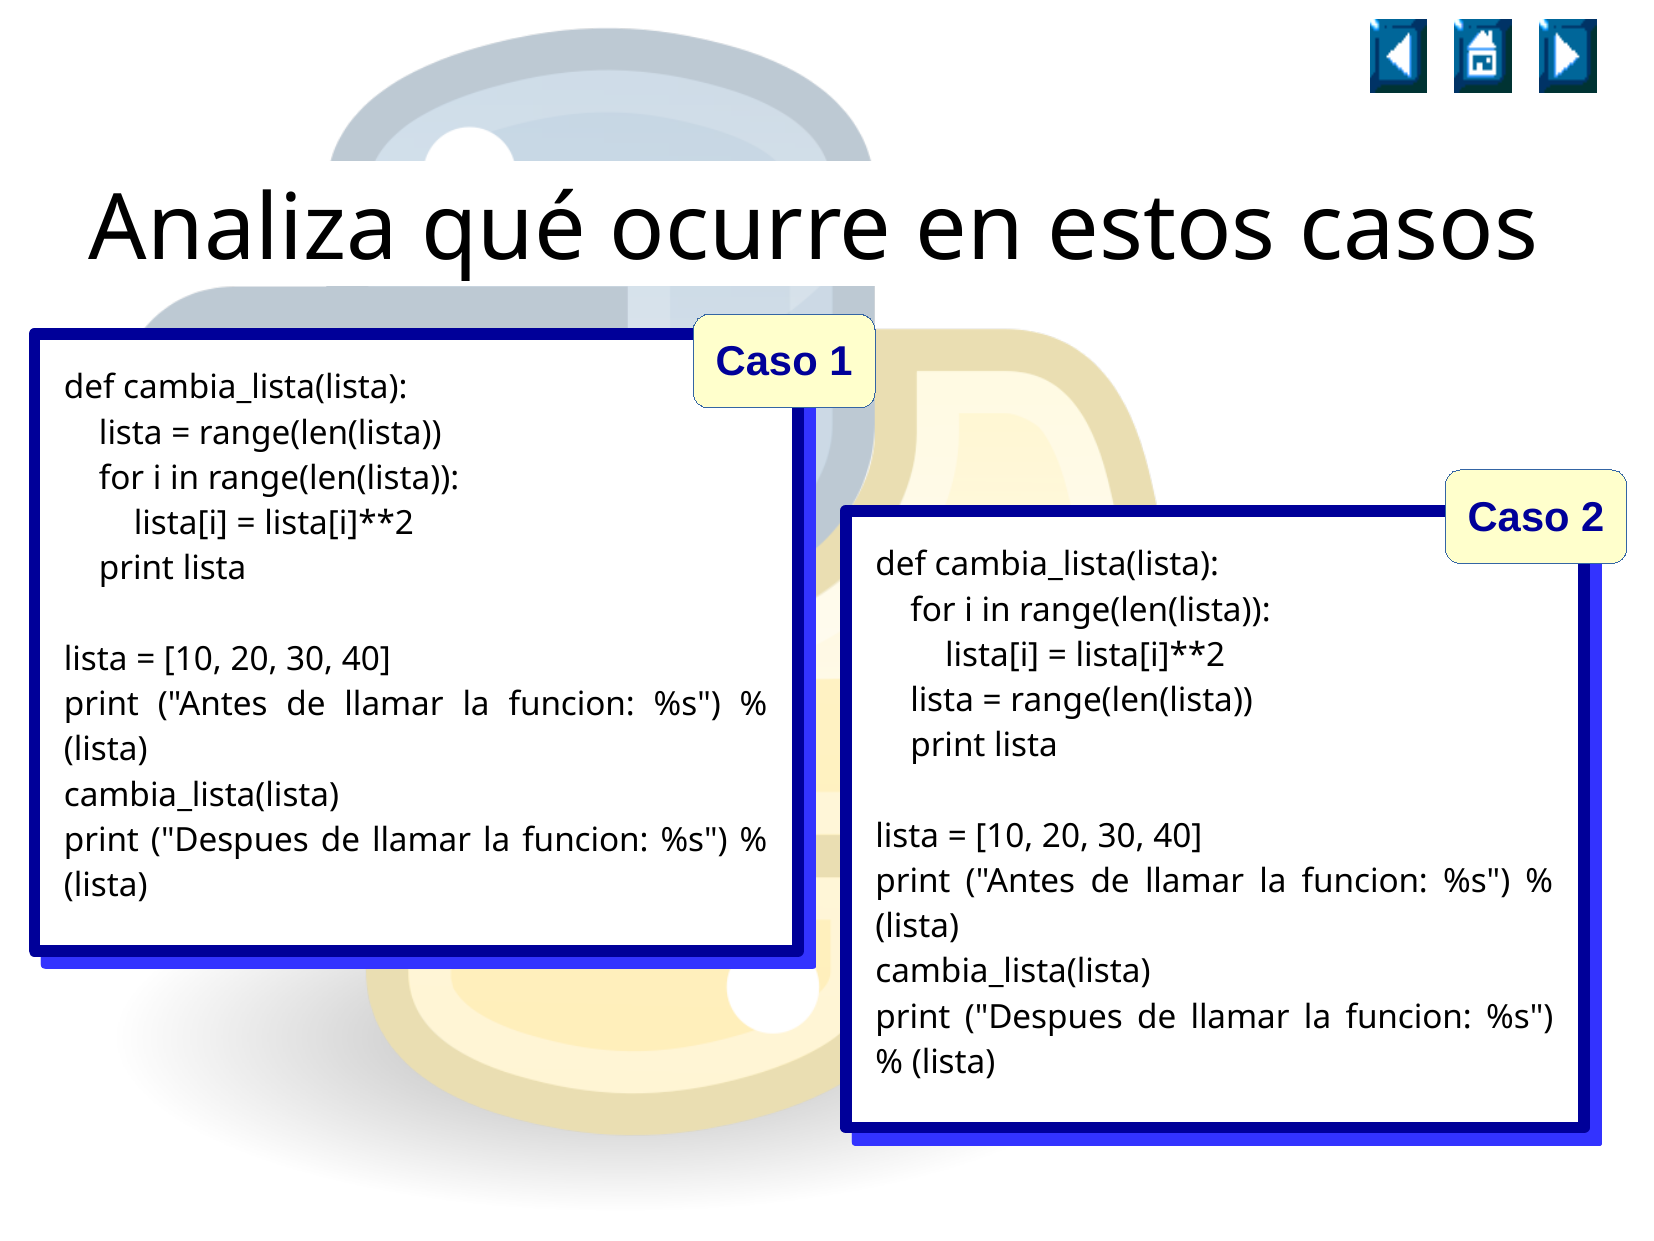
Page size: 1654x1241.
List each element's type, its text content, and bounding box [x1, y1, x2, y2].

picture [1539, 19, 1597, 93]
text_box def cambia_lista(lista): lista = range(len(lista)) for i in range(len(lista)): lista[i] = lista[i]**2 print lista lista = [10, 20, 30, 40] print ("Antes de llamar la funcion: %s") % (lista) cambia_lista(lista) print ("Despues de llamar la funcion: %s") % (lista) [34, 334, 799, 951]
title Analiza qué ocurre en estos casos [70, 147, 1559, 300]
picture [1454, 19, 1463, 31]
picture [1370, 19, 1427, 93]
text_box Caso 2 [1445, 469, 1627, 564]
picture [1454, 19, 1512, 93]
picture [1370, 19, 1379, 31]
text_box Caso 1 [693, 314, 876, 408]
picture [1554, 33, 1579, 77]
picture [1539, 19, 1548, 31]
text_box def cambia_lista(lista): for i in range(len(lista)): lista[i] = lista[i]**2 lista = range(len(lista)) print lista lista = [10, 20, 30, 40] print ("Antes de llamar la funcion: %s") % (lista) cambia_lista(lista) print ("Despues de llamar la funcion: %s") % (lista) [845, 510, 1584, 1128]
